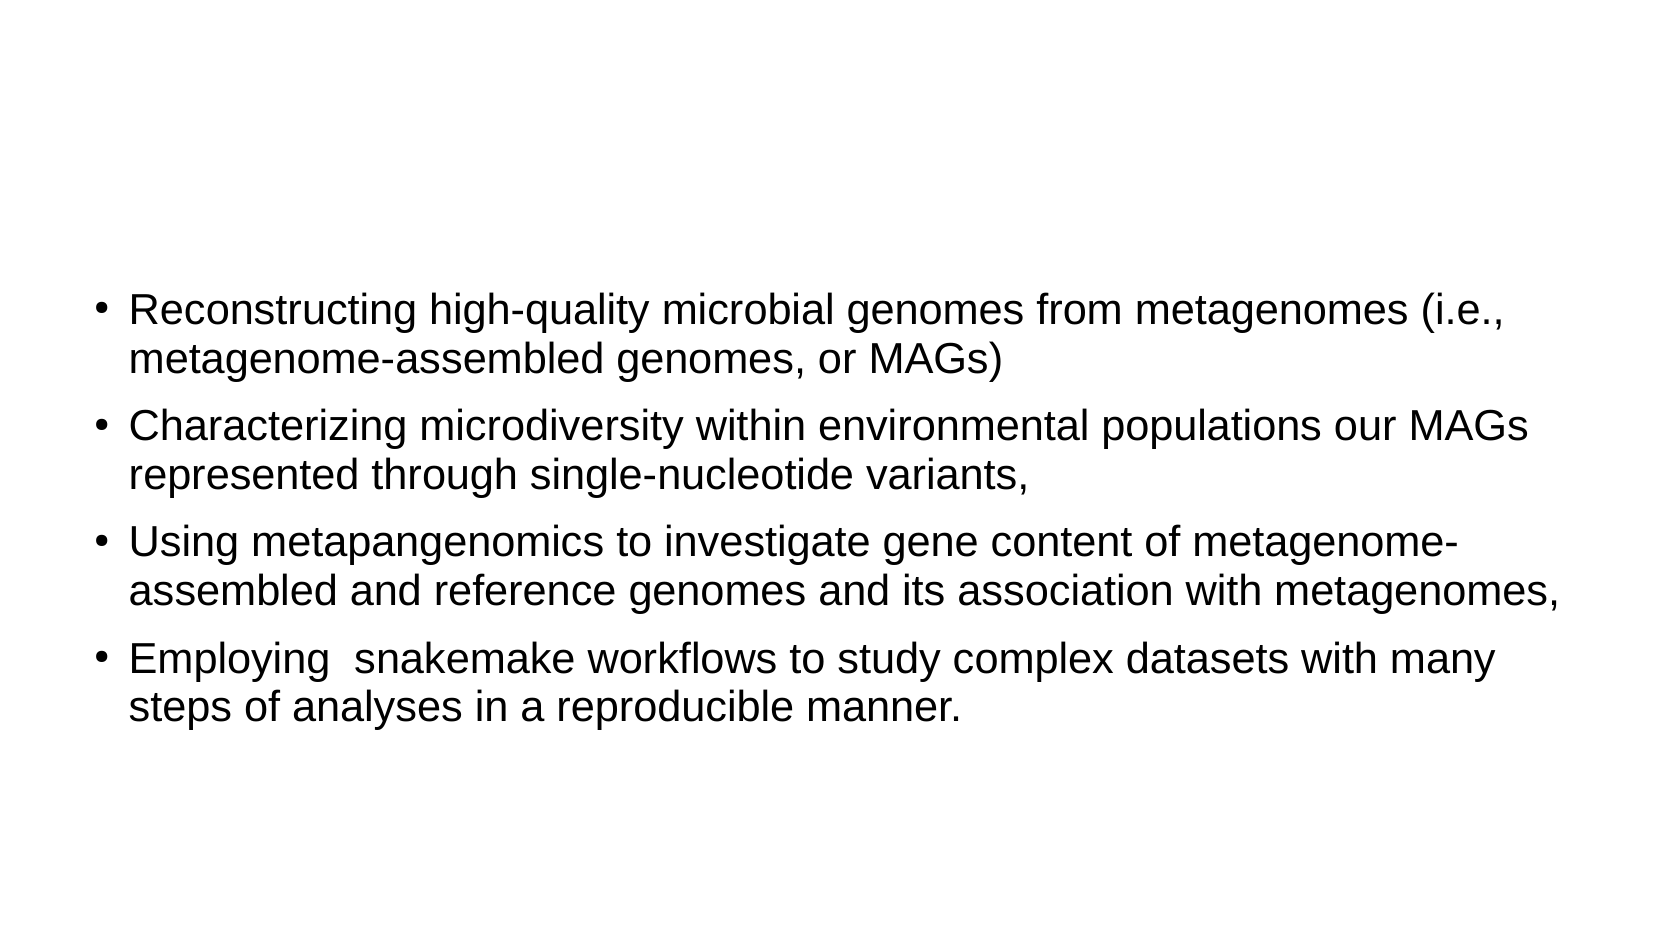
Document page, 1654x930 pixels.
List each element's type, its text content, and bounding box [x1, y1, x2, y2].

list Reconstructing high-quality microbial genomes from metagenomes (i.e., metagenome-assembled genomes, or MAGs) Characterizing microdiversity within environmental populations our MAGs represented through single-nucleotide variants, Using metapangenomics to investigate gene content of metagenome-assembled and reference genomes and its association with metagenomes, Employing snakemake workflows to study complex datasets with many steps of analyses in a reproducible manner. [82, 217, 1571, 757]
